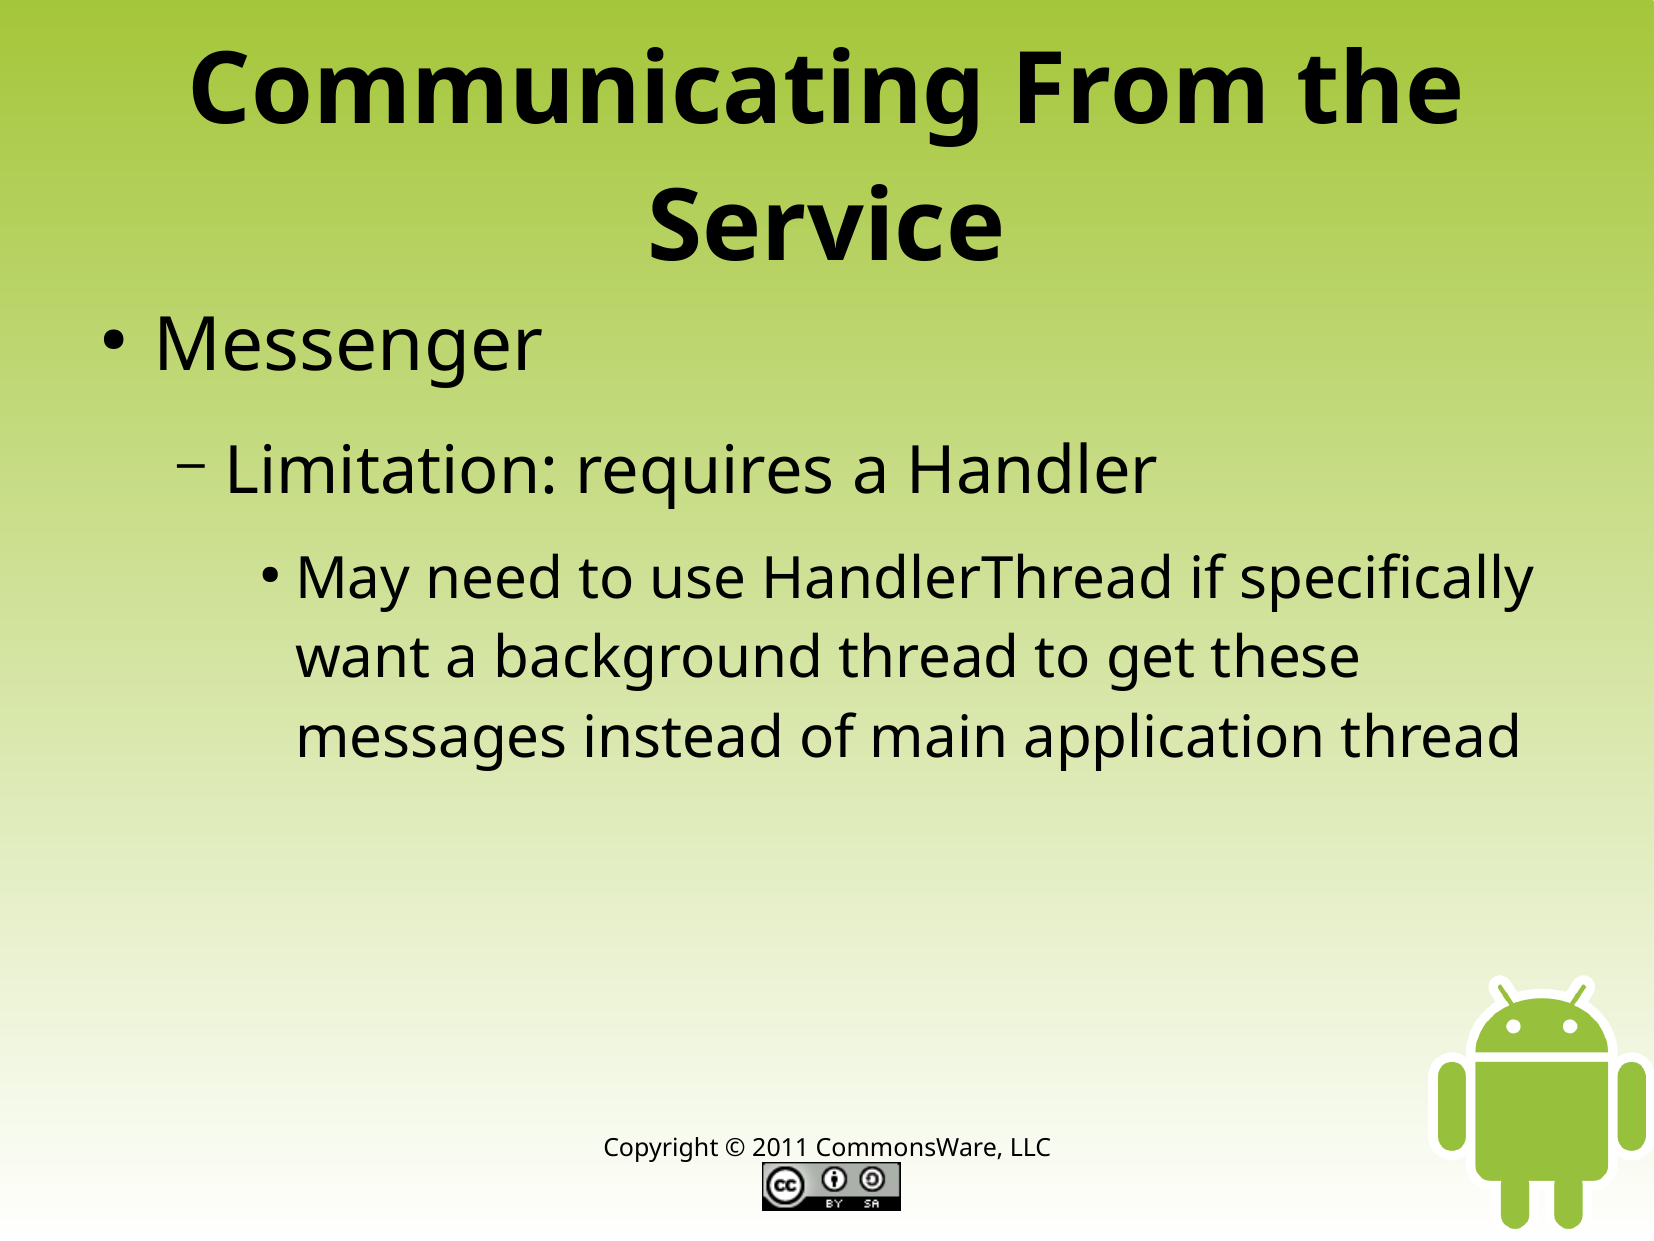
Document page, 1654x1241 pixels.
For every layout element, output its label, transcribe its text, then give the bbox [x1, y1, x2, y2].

picture [762, 1162, 901, 1211]
title Communicating From the Service [82, 49, 1571, 257]
list Messenger Limitation: requires a Handler May need to use HandlerThread if specifically want a background thread to get these messages instead of main application thread [82, 290, 1571, 1109]
picture [1428, 975, 1654, 1238]
